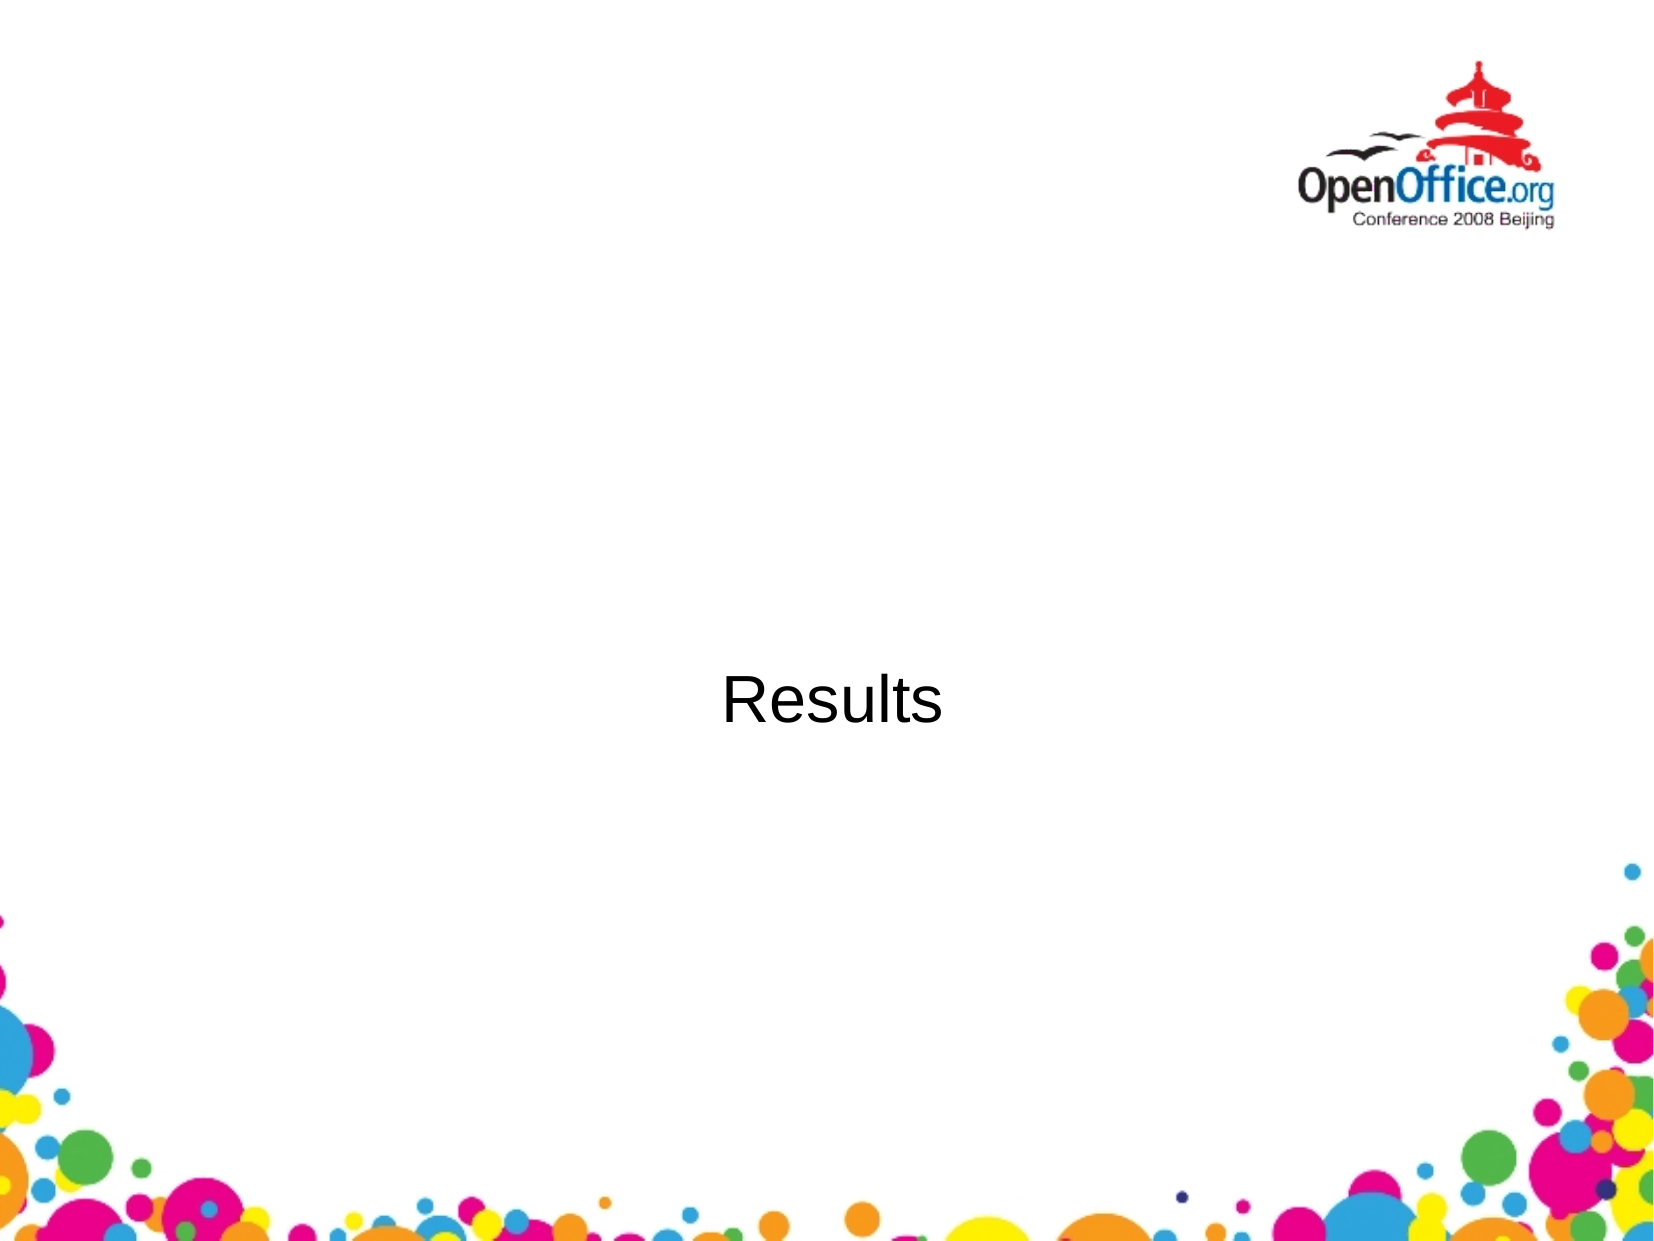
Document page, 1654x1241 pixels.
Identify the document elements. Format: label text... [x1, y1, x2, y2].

picture [1285, 51, 1569, 250]
picture [0, 810, 1654, 1241]
subtitle Results [88, 290, 1577, 1109]
